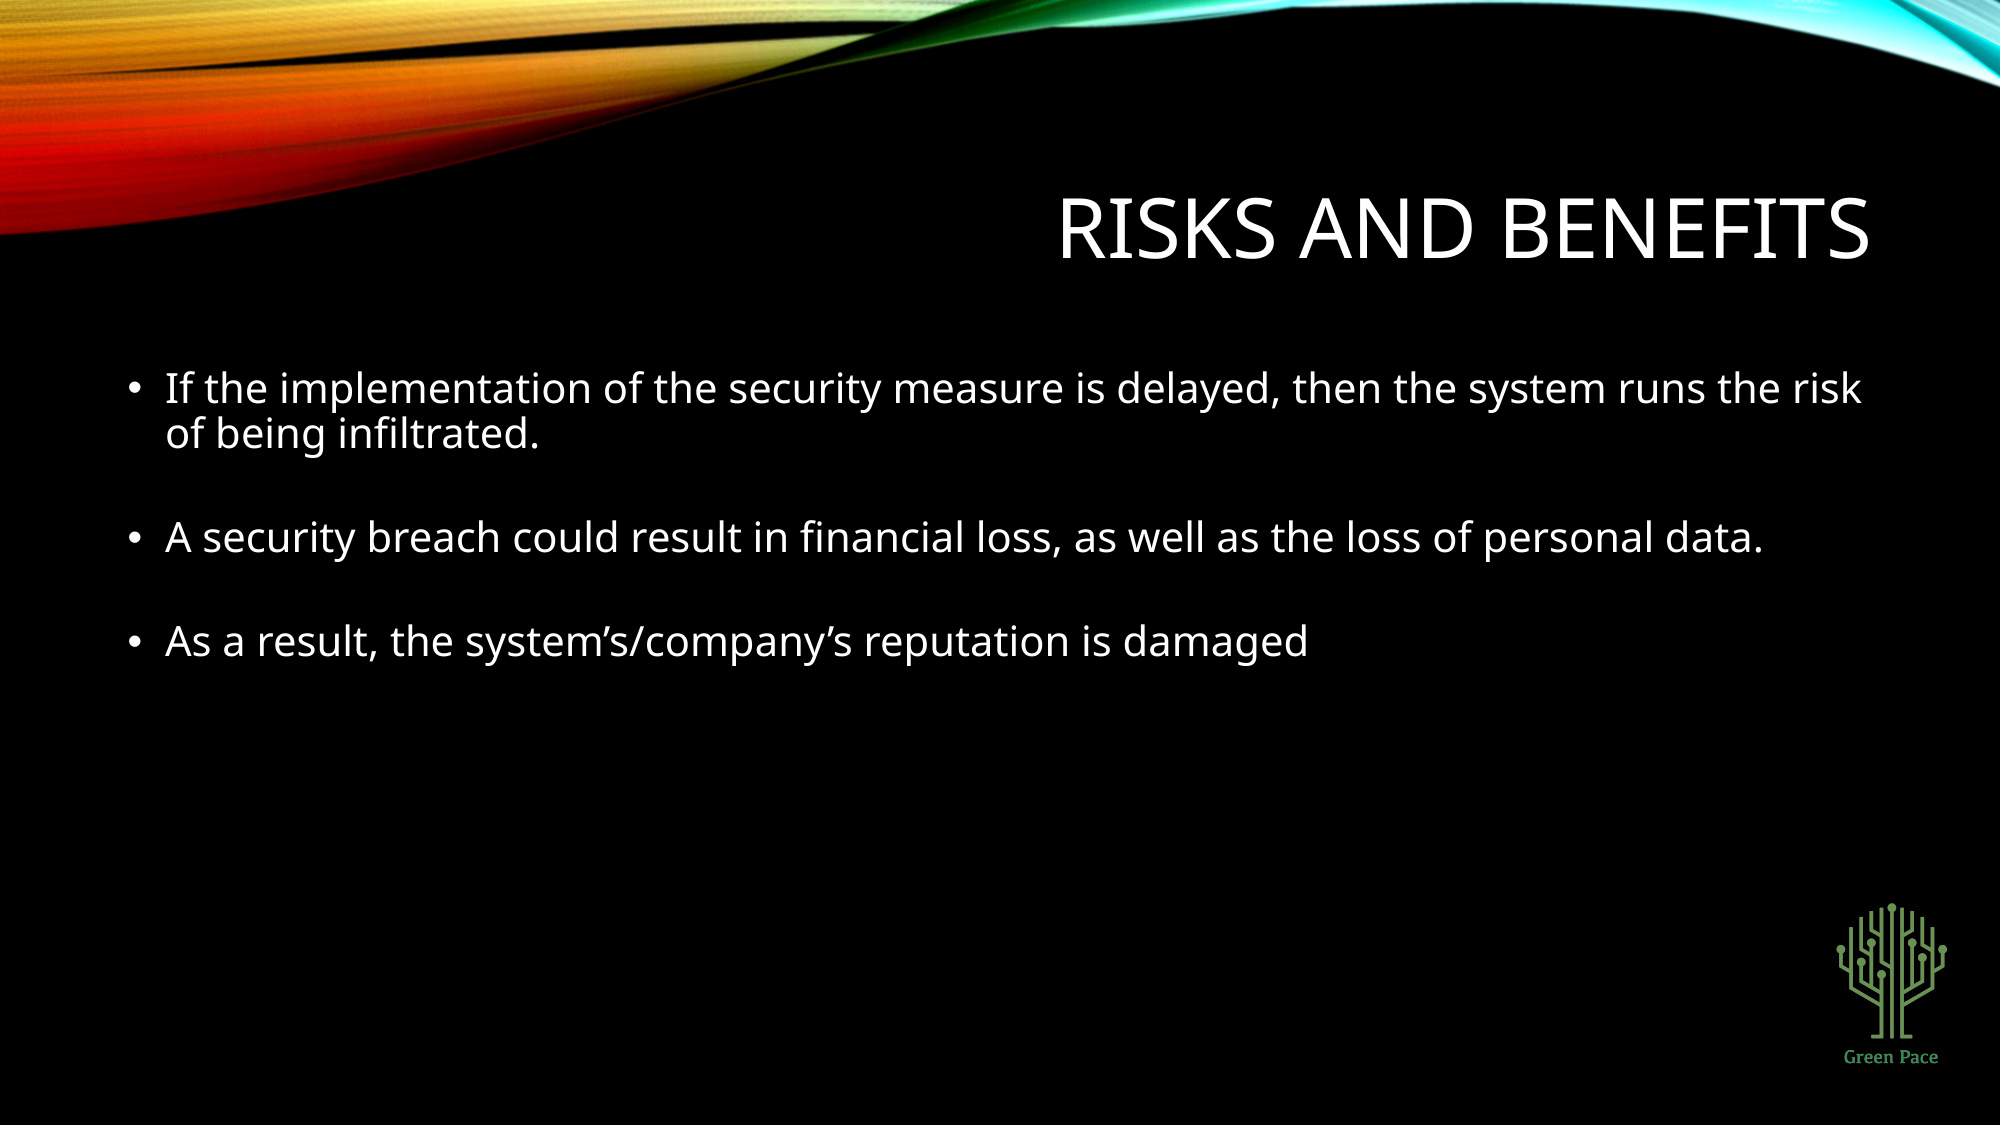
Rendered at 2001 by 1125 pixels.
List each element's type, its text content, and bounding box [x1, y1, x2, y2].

picture [1818, 892, 1964, 1081]
picture [0, 0, 2000, 237]
list If the implementation of the security measure is delayed, then the system runs the risk of being infiltrated. A security breach could result in financial loss, as well as the loss of personal data. As a result, the system’s/company’s reputation is damaged [112, 360, 1888, 1021]
title RISKS AND BENEFITS [474, 125, 1888, 338]
